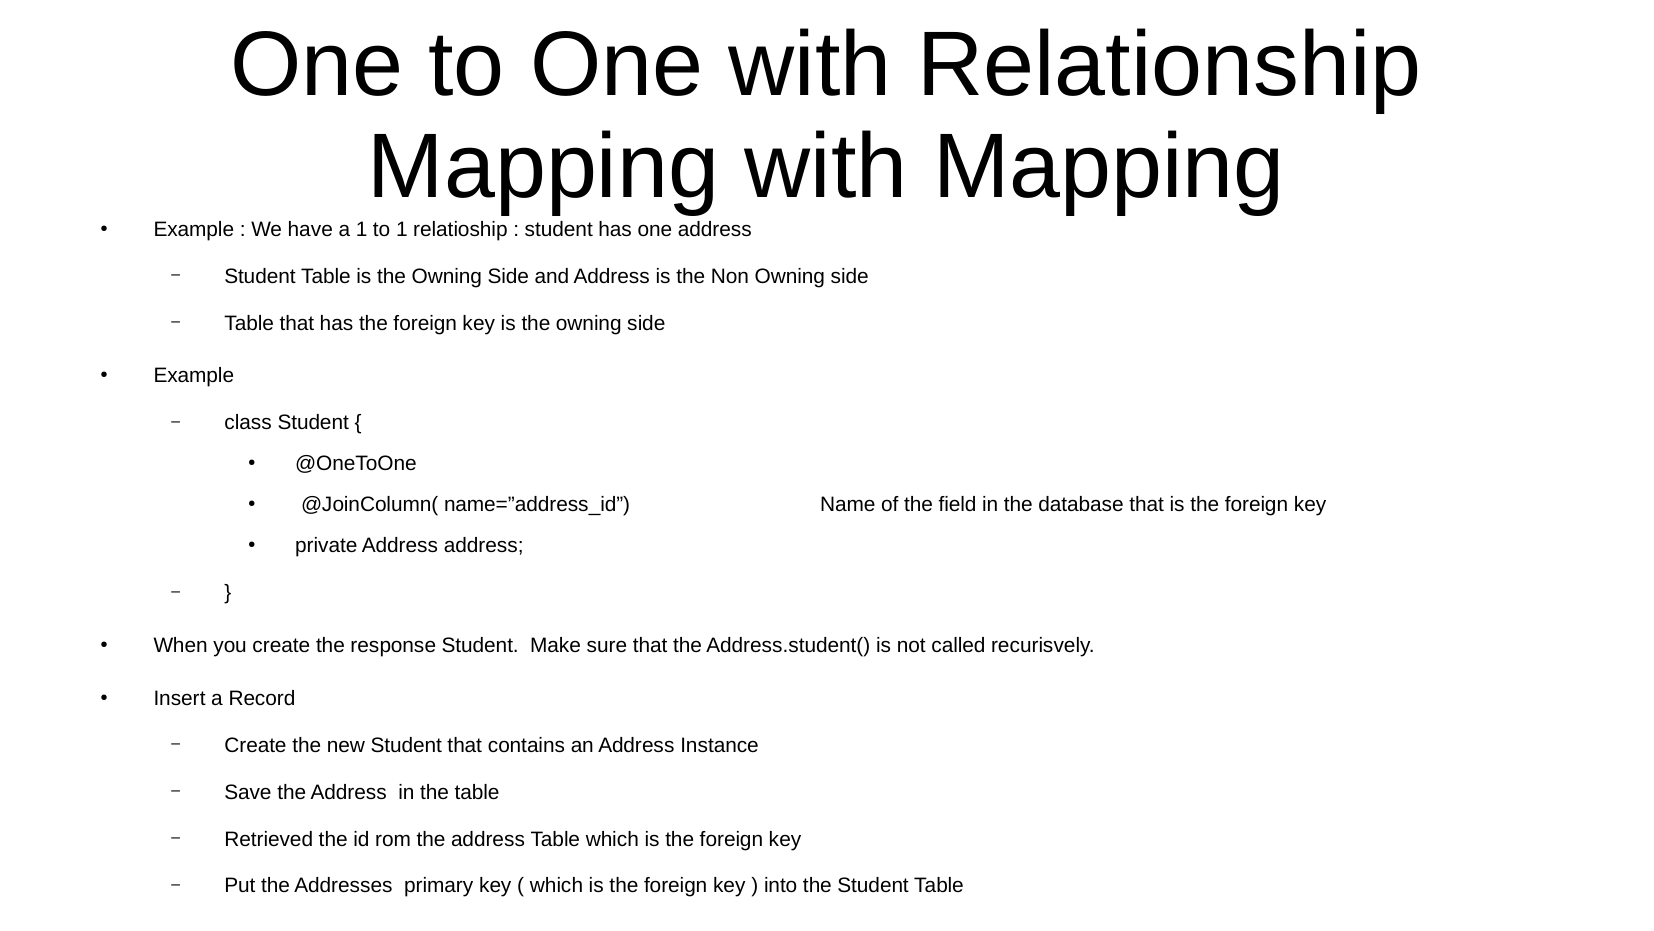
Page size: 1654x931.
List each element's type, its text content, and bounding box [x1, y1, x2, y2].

list Example : We have a 1 to 1 relatioship : student has one address Student Table is the Owning Side and Address is the Non Owning side Table that has the foreign key is the owning side Example class Student { @OneToOne @JoinColumn( name=”address_id”) Name of the field in the database that is the foreign key private Address address; } When you create the response Student. Make sure that the Address.student() is not called recurisvely. Insert a Record Create the new Student that contains an Address Instance Save the Address in the table Retrieved the id rom the address Table which is the foreign key Put the Addresses primary key ( which is the foreign key ) into the Student Table [82, 217, 1621, 901]
title One to One with Relationship Mapping with Mapping [82, 12, 1571, 217]
